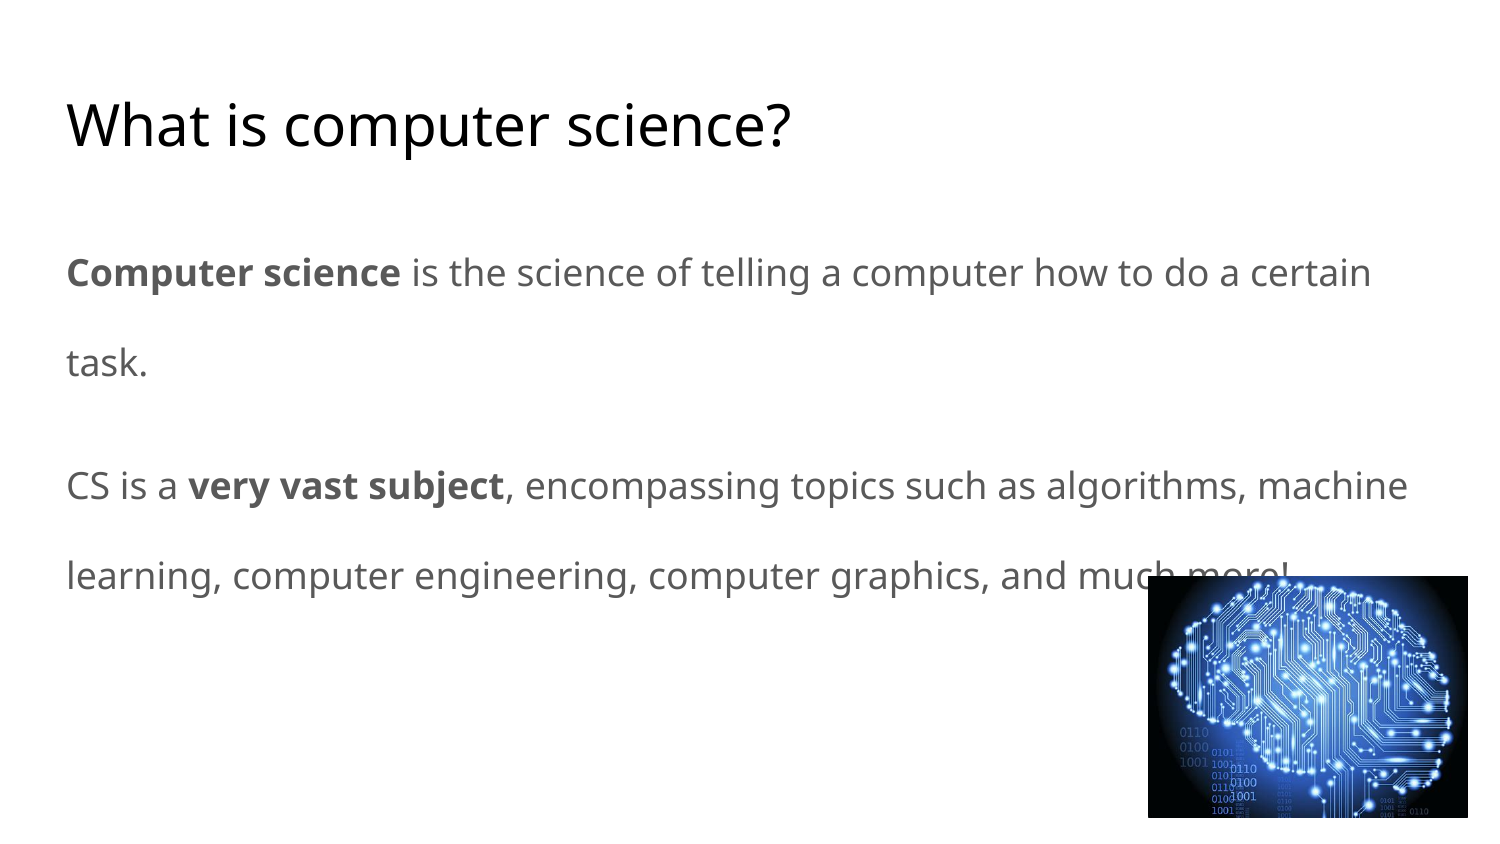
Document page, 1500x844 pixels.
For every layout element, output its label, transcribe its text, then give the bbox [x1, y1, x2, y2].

title What is computer science? [51, 72, 1449, 167]
picture [1148, 576, 1468, 819]
list Computer science is the science of telling a computer how to do a certain task. CS is a very vast subject, encompassing topics such as algorithms, machine learning, computer engineering, computer graphics, and much more! [51, 189, 1449, 750]
